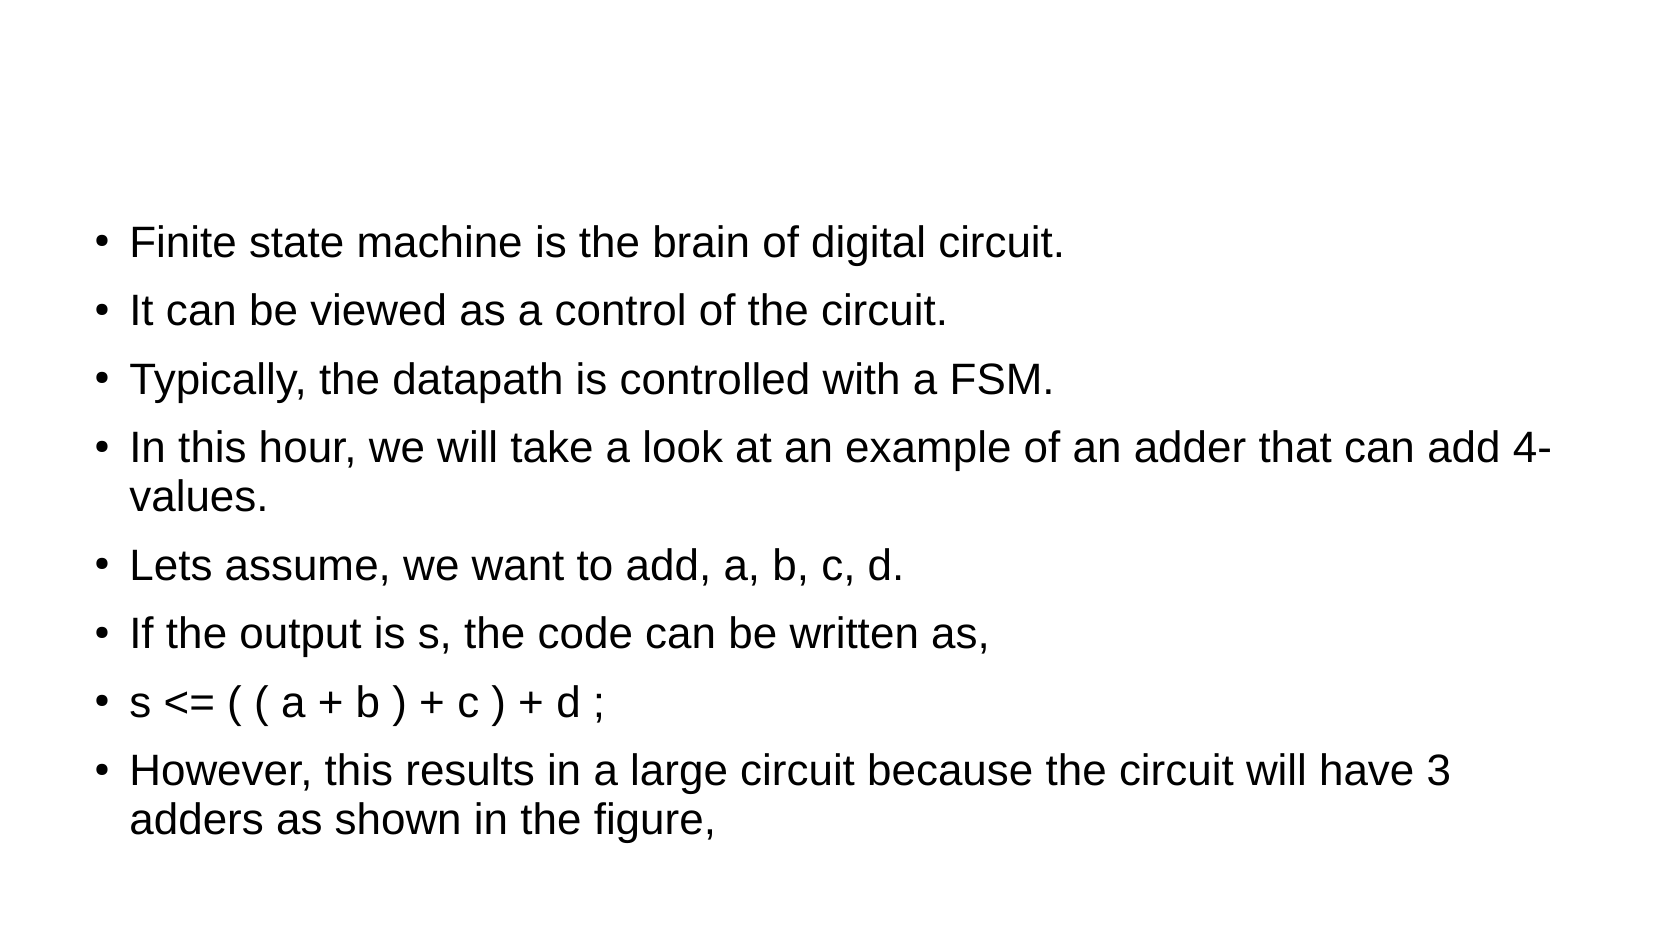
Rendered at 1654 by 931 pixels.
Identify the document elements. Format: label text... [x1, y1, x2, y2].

list Finite state machine is the brain of digital circuit. It can be viewed as a control of the circuit. Typically, the datapath is controlled with a FSM. In this hour, we will take a look at an example of an adder that can add 4-values. Lets assume, we want to add, a, b, c, d. If the output is s, the code can be written as, s <= ( ( a + b ) + c ) + d ; However, this results in a large circuit because the circuit will have 3 adders as shown in the figure, [82, 217, 1571, 856]
